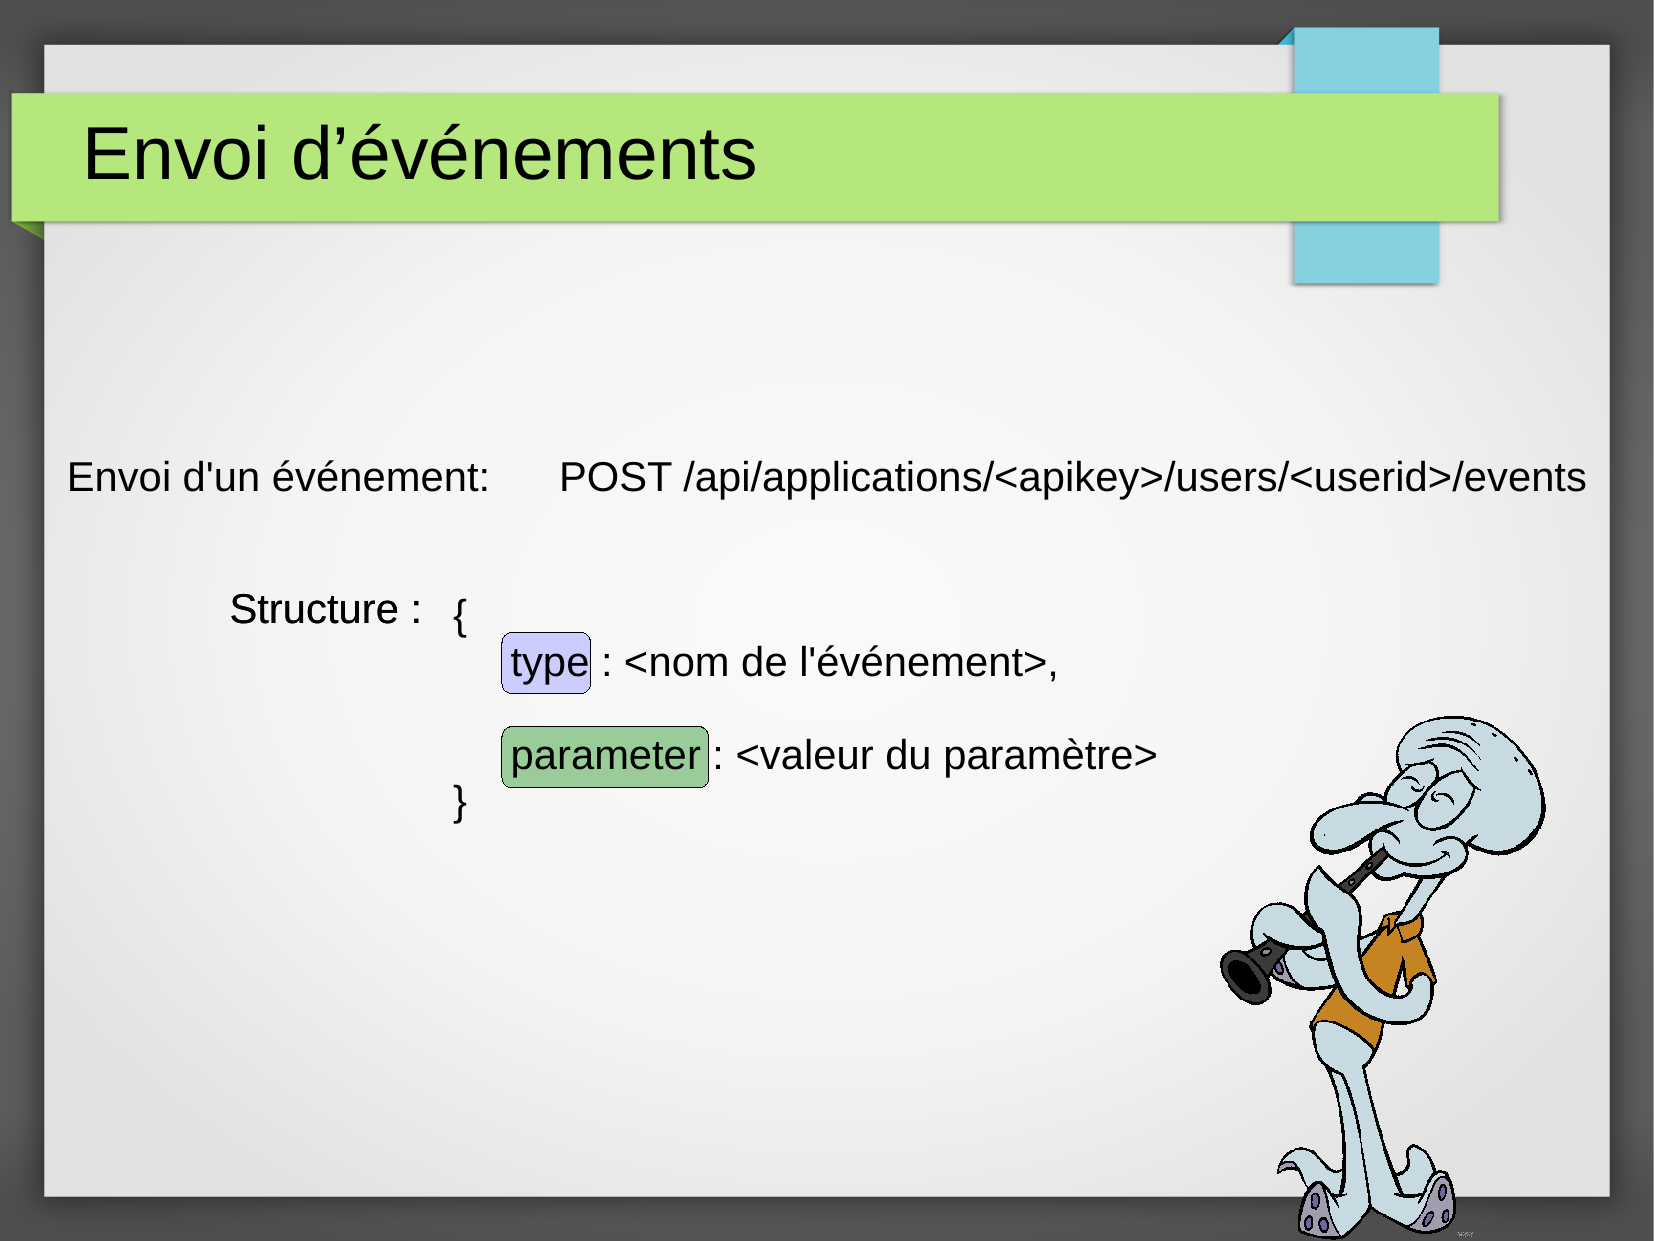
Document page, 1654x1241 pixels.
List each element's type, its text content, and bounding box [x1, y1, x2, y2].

text_box { type : <nom de l'événement>, parameter : <valeur du paramètre> } [403, 584, 1285, 835]
title Envoi d’événements [82, 94, 1264, 213]
text_box Envoi d'un événement: POST /api/applications/<apikey>/users/<userid>/events [52, 446, 1603, 509]
text_box Structure : [214, 578, 438, 641]
picture [0, 0, 1654, 1241]
